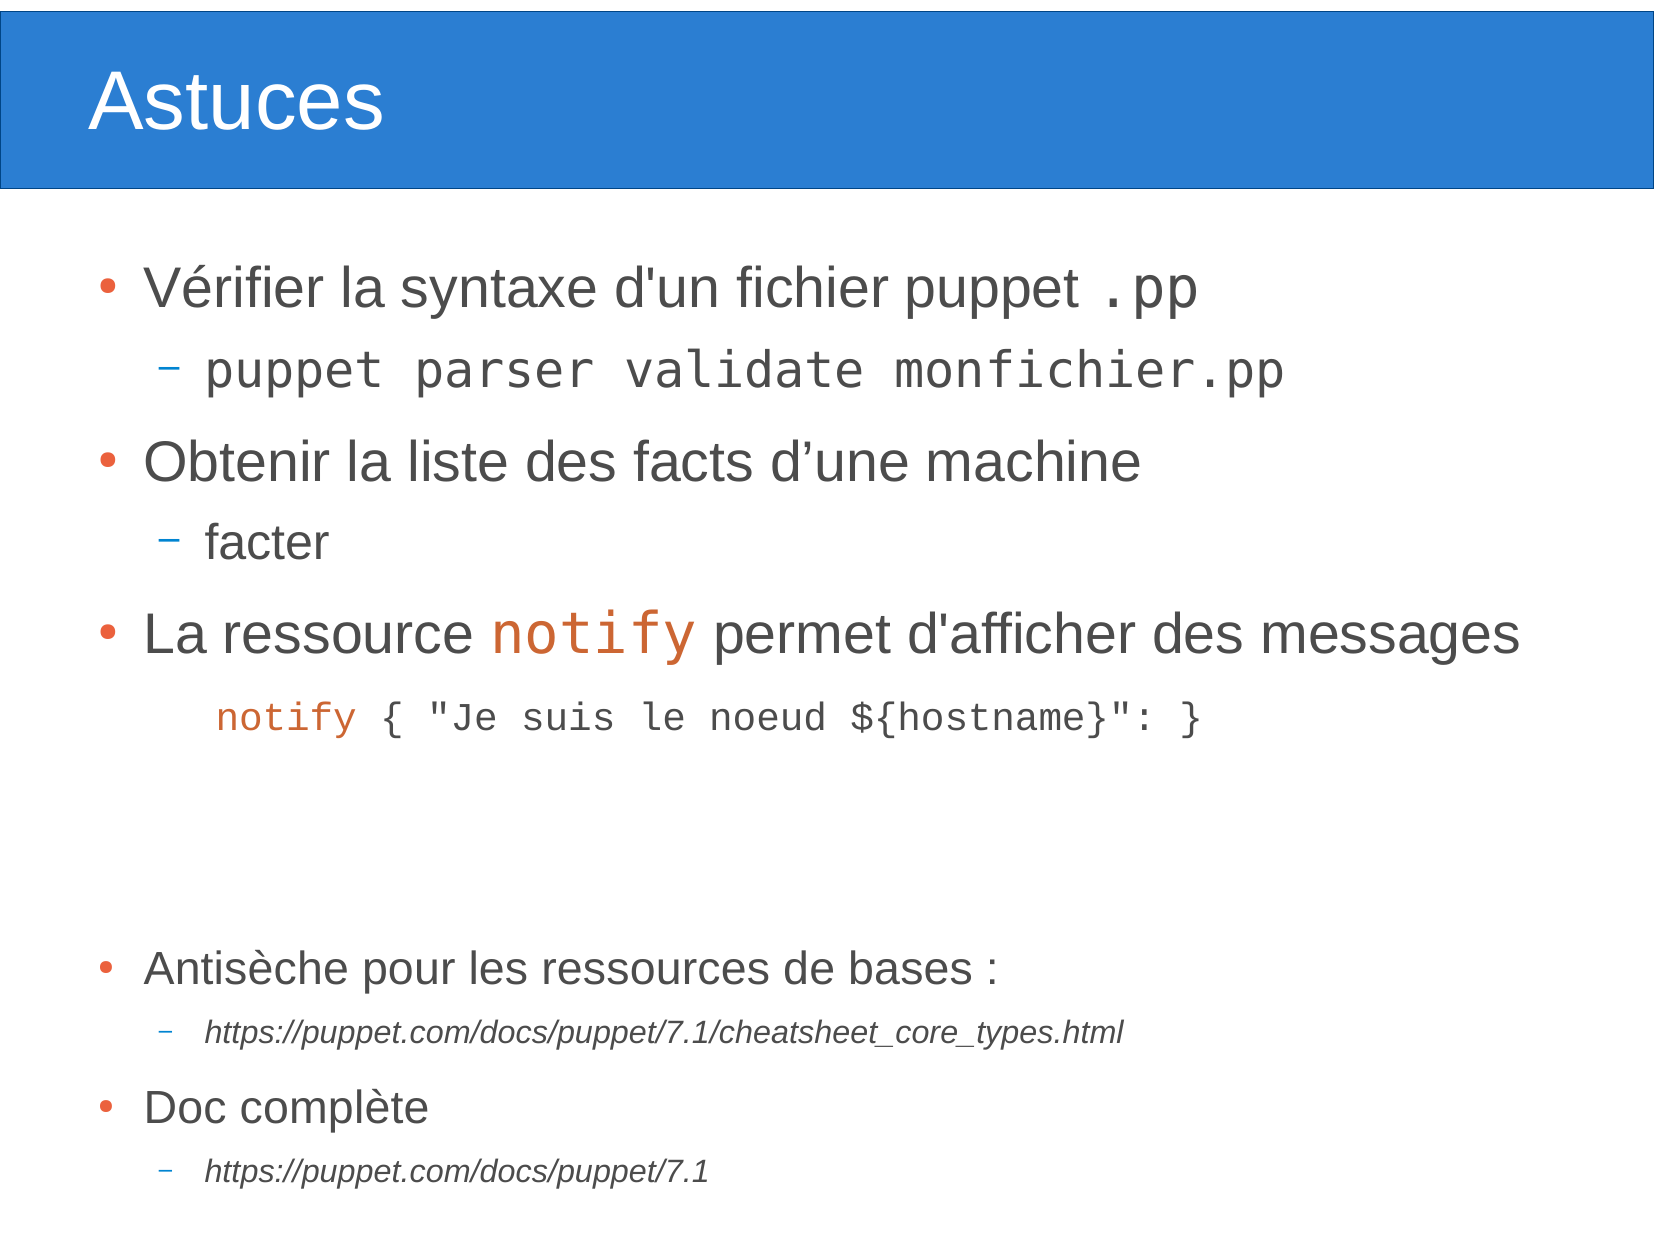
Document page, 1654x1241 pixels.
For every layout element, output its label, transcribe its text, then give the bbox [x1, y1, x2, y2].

title Astuces [0, 11, 1654, 189]
list Vérifier la syntaxe d'un fichier puppet .pp puppet parser validate monfichier.pp Obtenir la liste des facts d’une machine facter La ressource notify permet d'afficher des messages notify { "Je suis le noeud ${hostname}": } Antisèche pour les ressources de bases : https://puppet.com/docs/puppet/7.1/cheatsheet_core_types.html Doc complète https://puppet.com/docs/puppet/7.1 [82, 253, 1583, 1193]
